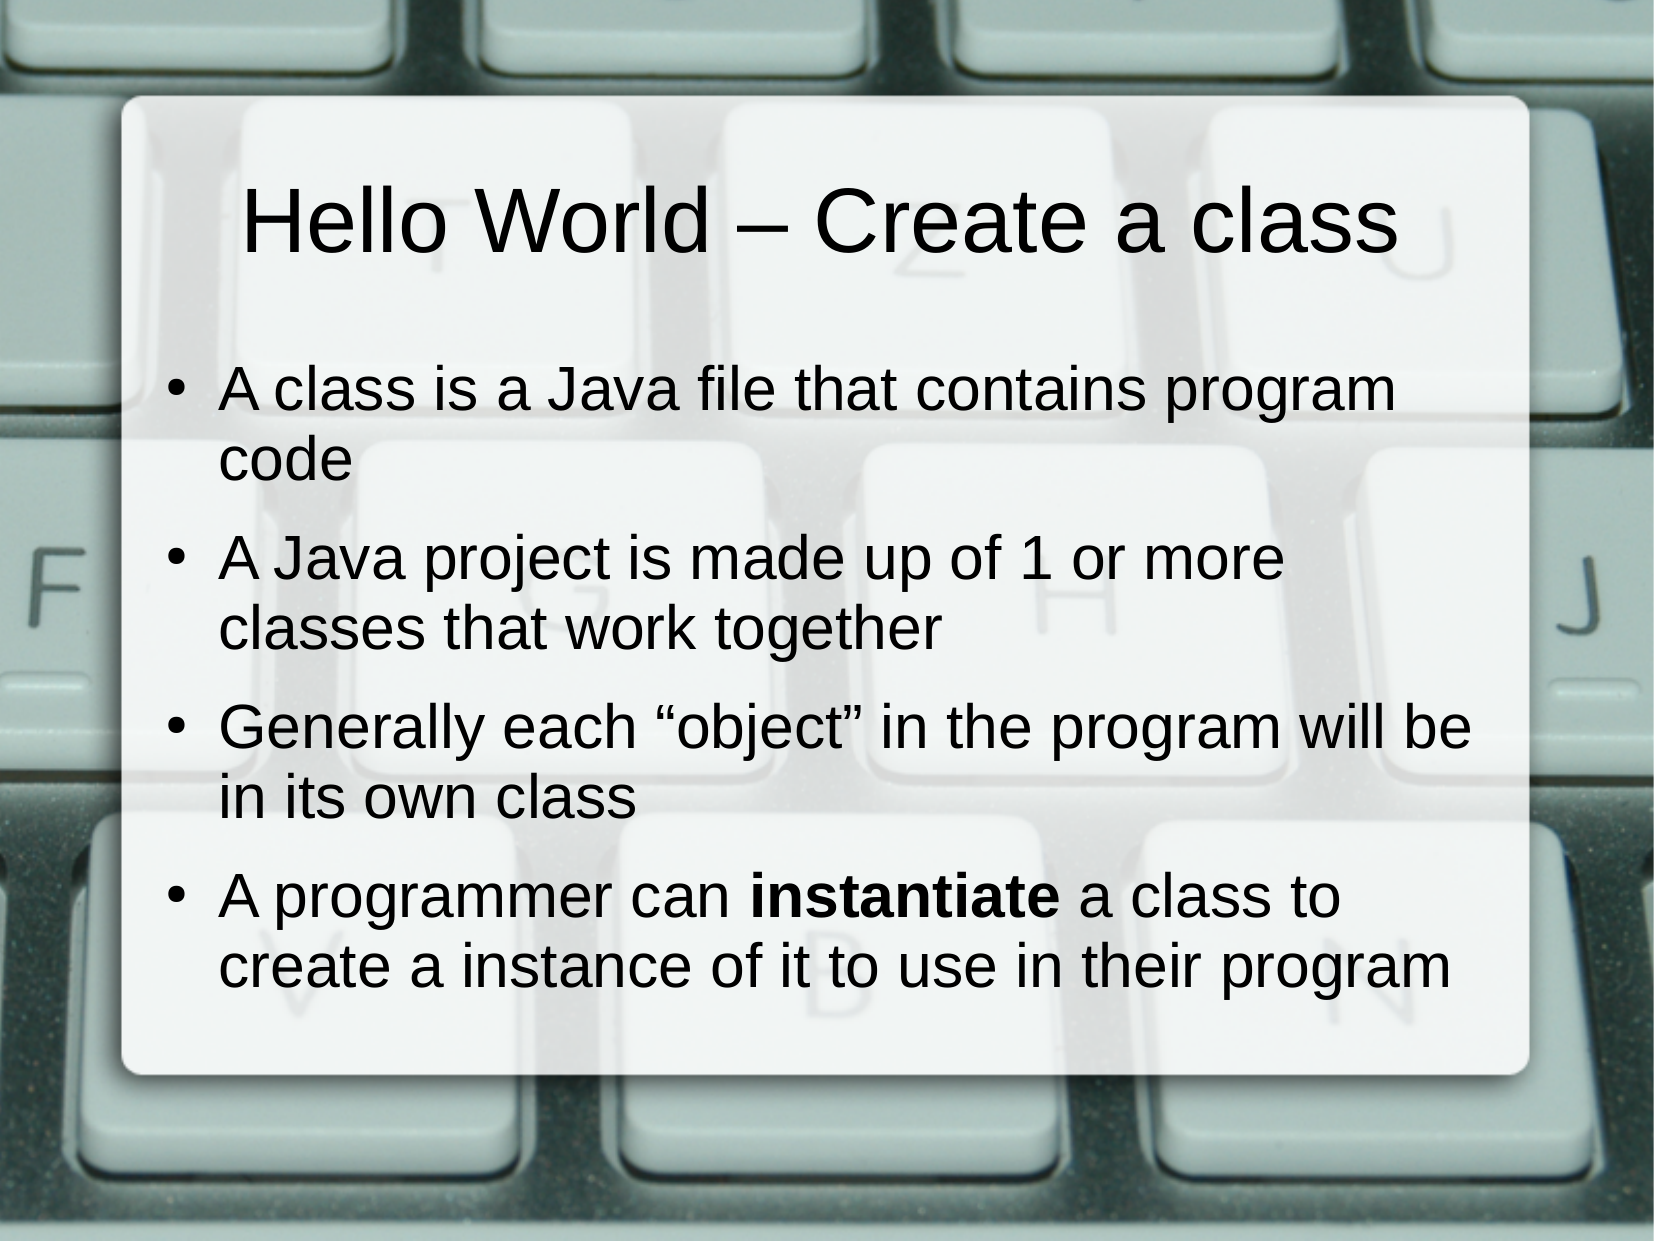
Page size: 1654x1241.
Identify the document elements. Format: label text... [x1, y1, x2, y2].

title Hello World – Create a class [135, 117, 1506, 325]
picture [0, 0, 1654, 1241]
list A class is a Java file that contains program code A Java project is made up of 1 or more classes that work together Generally each “object” in the program will be in its own class A programmer can instantiate a class to create a instance of it to use in their program [147, 354, 1506, 1063]
